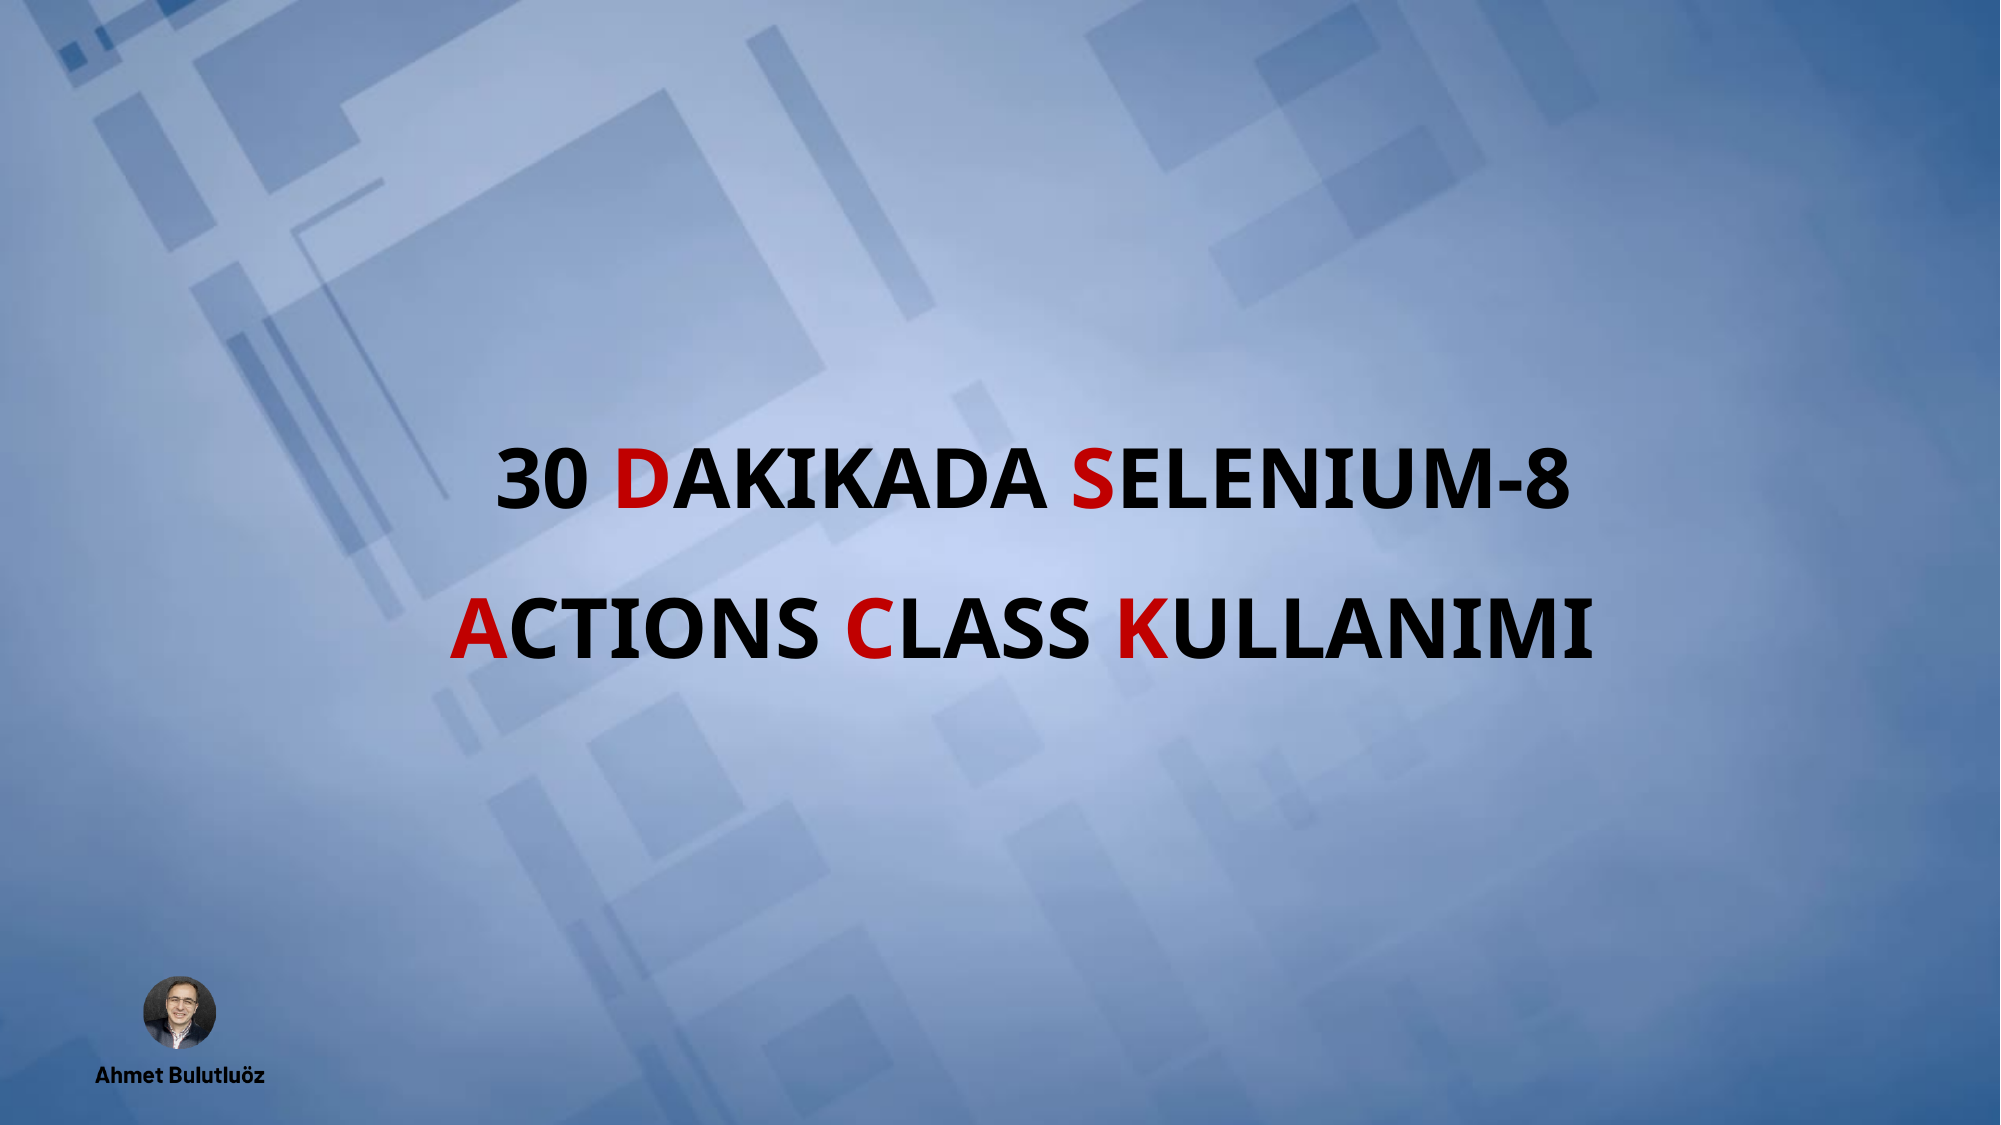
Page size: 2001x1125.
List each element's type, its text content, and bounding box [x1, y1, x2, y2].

title 30 Dakikada Selenium-8 ACtIONS cLASs kULLANIMI [342, 368, 1726, 860]
picture [0, 0, 2000, 1125]
